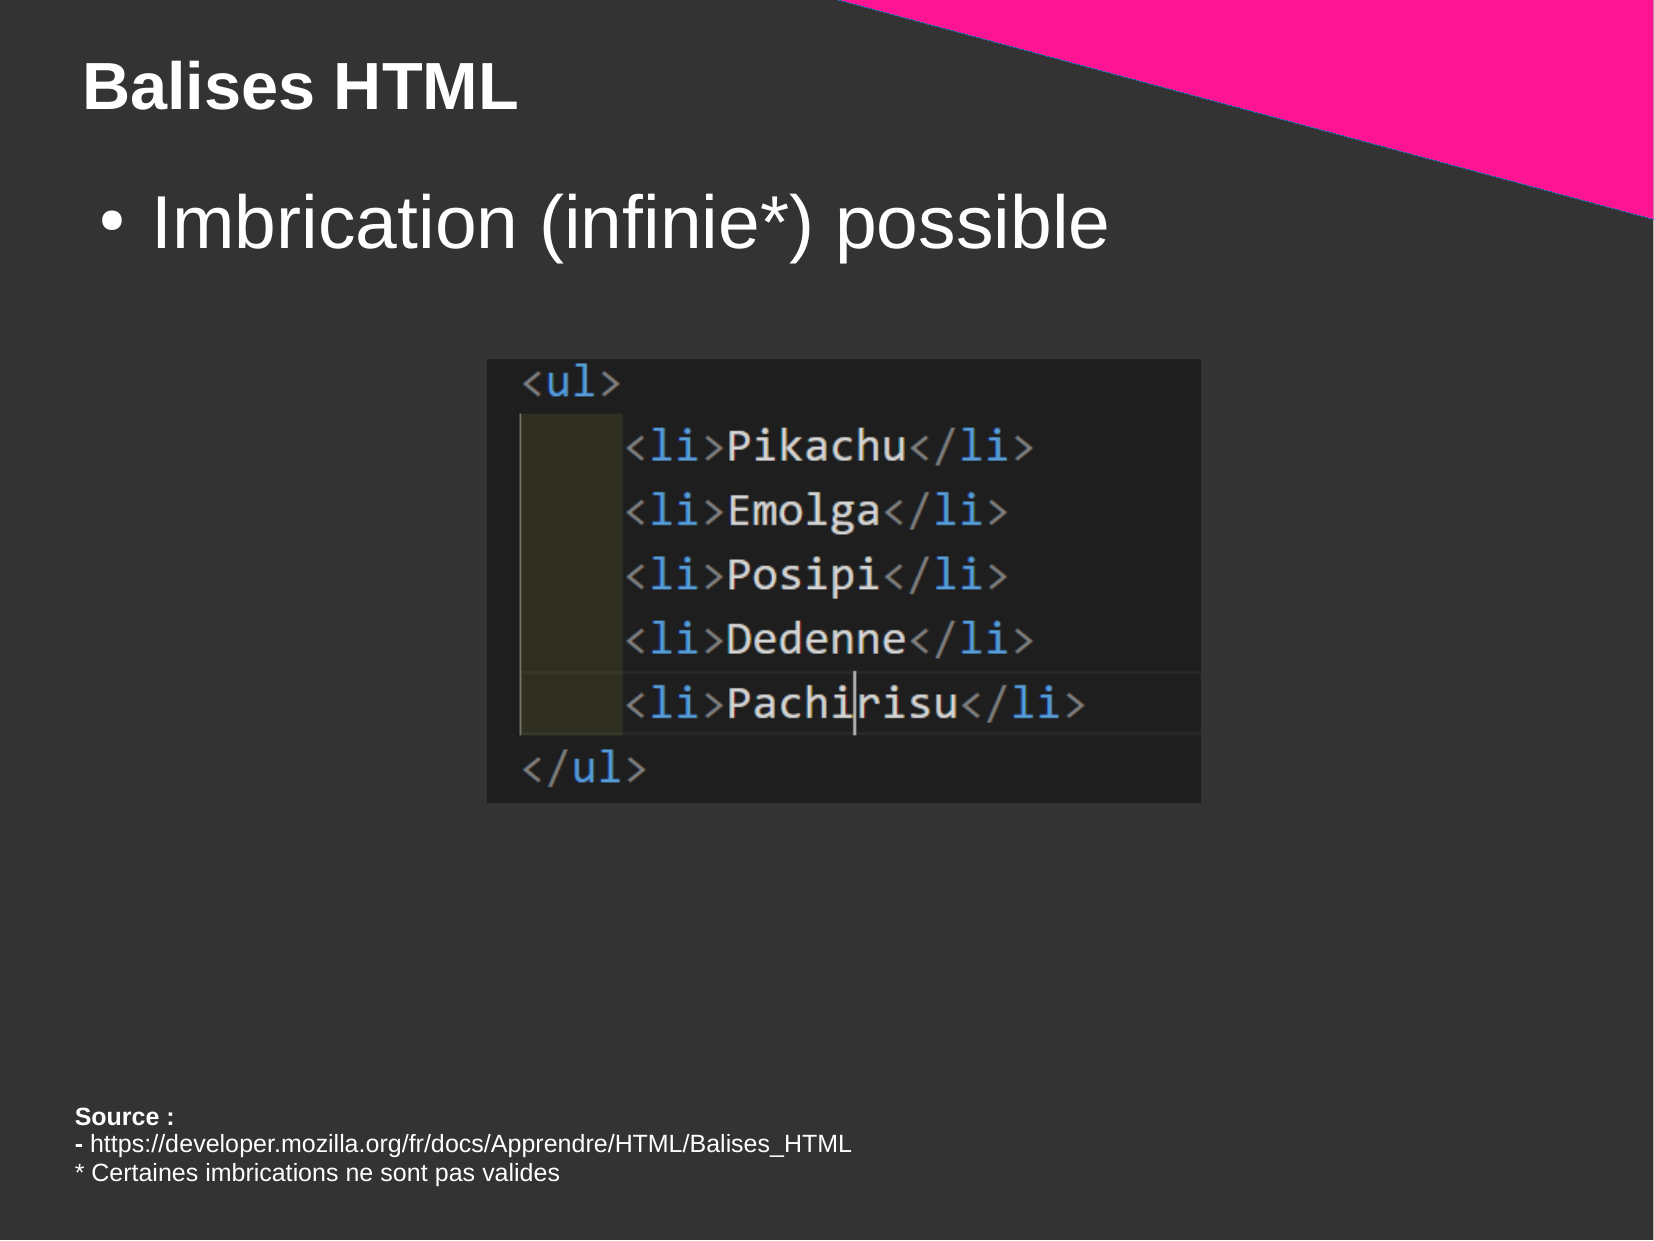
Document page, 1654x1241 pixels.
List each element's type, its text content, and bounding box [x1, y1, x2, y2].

text_box [838, 0, 1654, 220]
text_box Source : - https://developer.mozilla.org/fr/docs/Apprendre/HTML/Balises_HTML * Certaines imbrications ne sont pas valides [59, 1094, 1546, 1227]
picture [487, 359, 1201, 803]
list Imbrication (infinie*) possible [80, 180, 1569, 390]
title Balises HTML [82, 49, 1399, 152]
